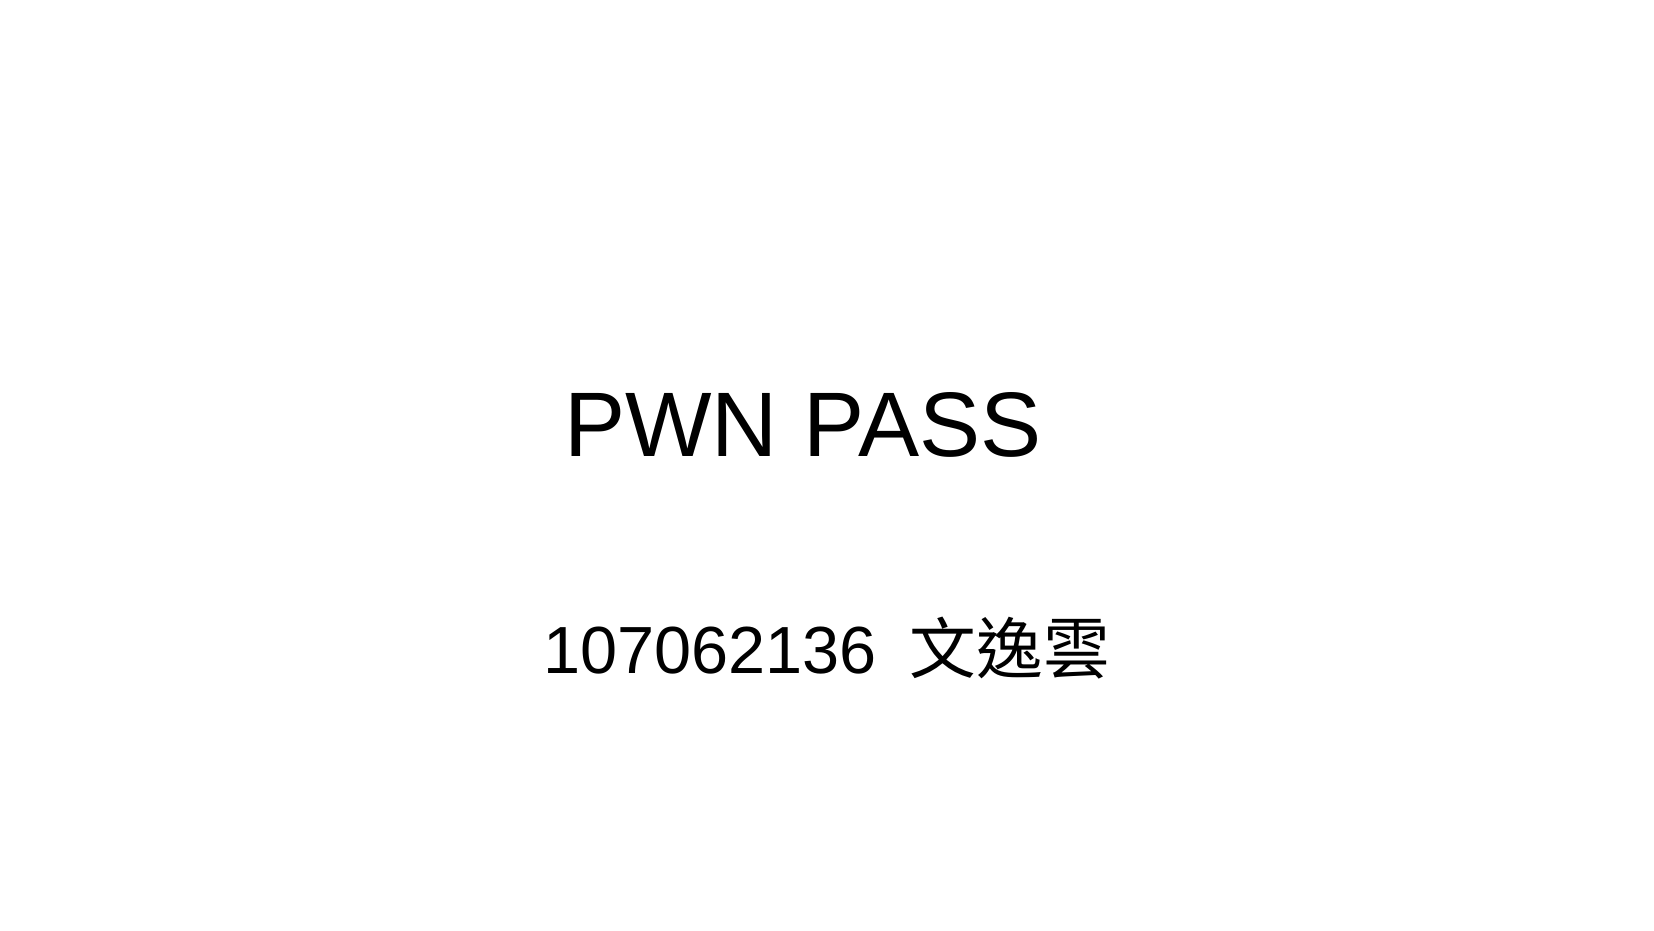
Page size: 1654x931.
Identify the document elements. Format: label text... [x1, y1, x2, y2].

title PWN PASS [59, 346, 1548, 502]
subtitle 107062136 文逸雲 [82, 561, 1571, 728]
